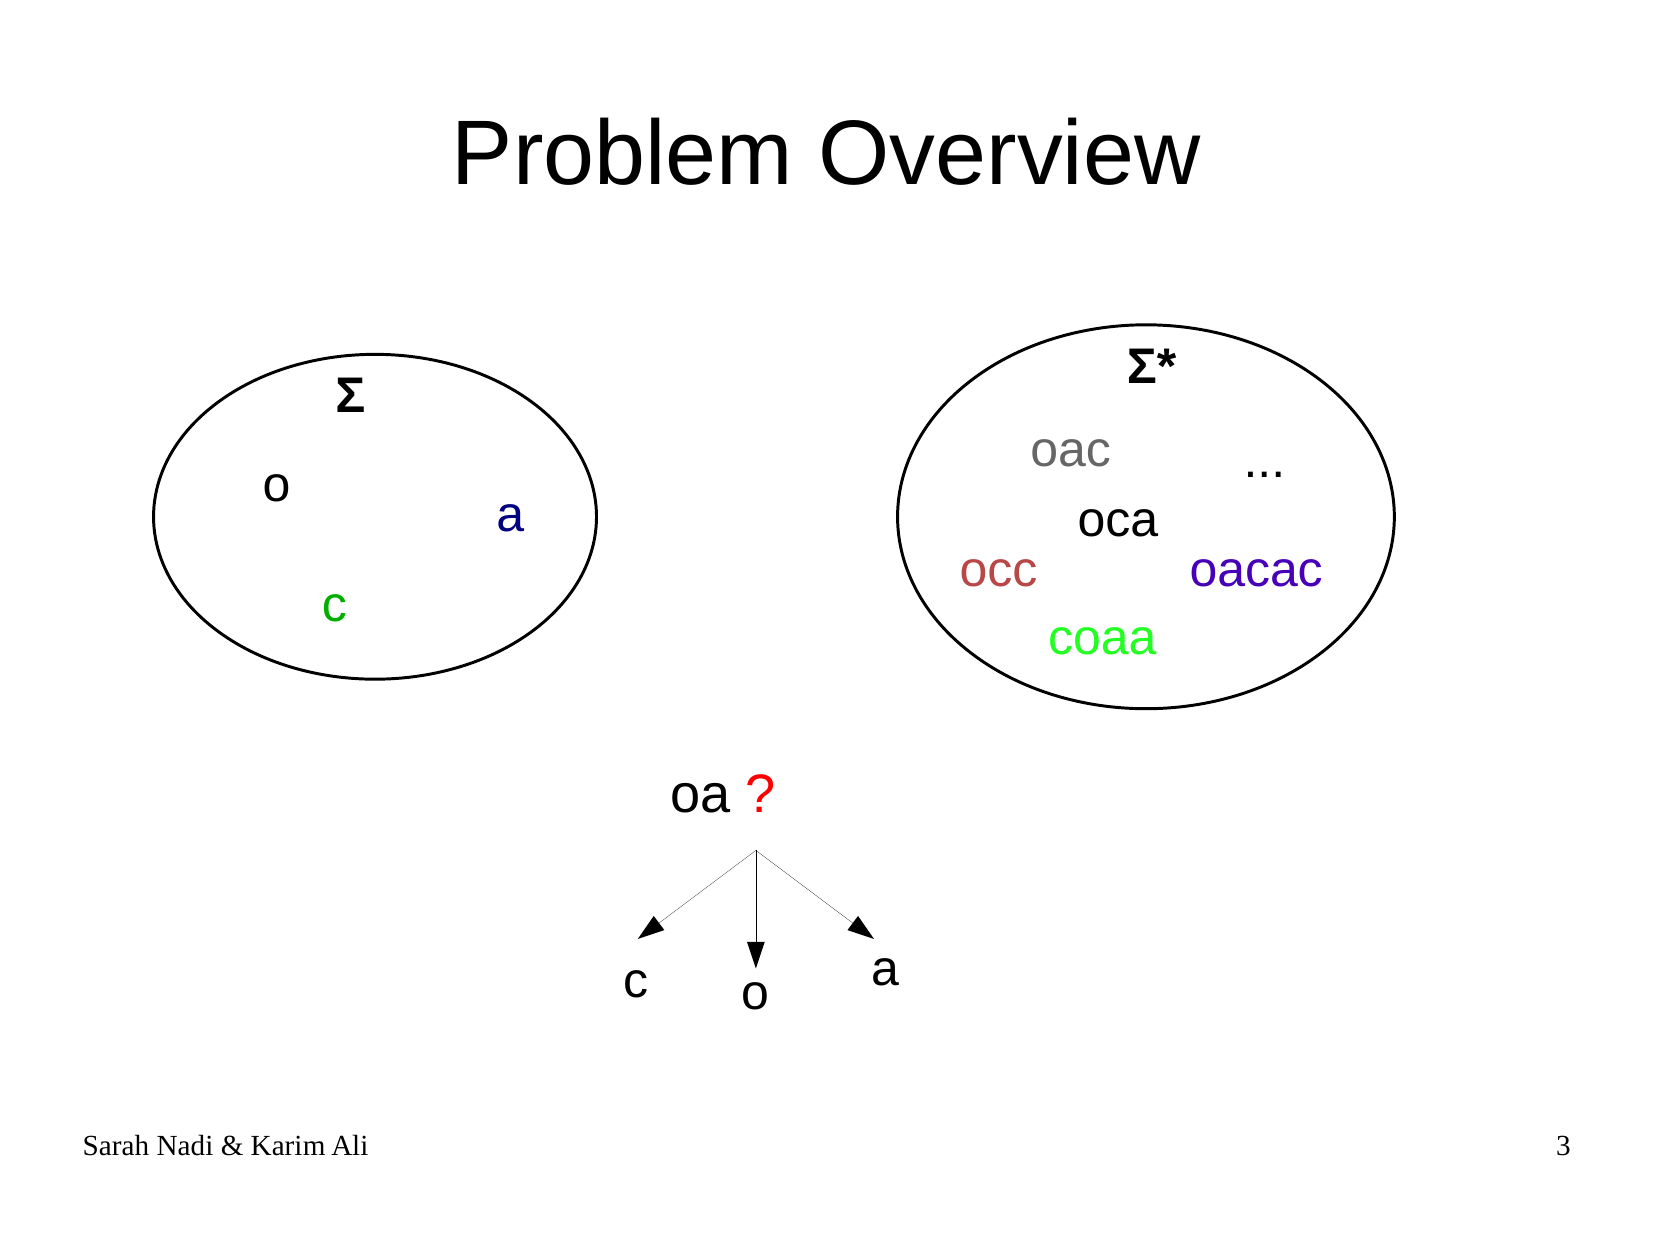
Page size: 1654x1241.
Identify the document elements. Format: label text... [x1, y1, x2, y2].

title Problem Overview [82, 56, 1571, 250]
text_box oac [1015, 413, 1112, 484]
text_box Σ [320, 360, 374, 601]
text_box o [248, 448, 306, 520]
text_box Σ* [1112, 330, 1193, 562]
text_box oca [1062, 484, 1182, 555]
text_box c [307, 569, 455, 640]
text_box coaa [1033, 602, 1182, 673]
text_box a [856, 933, 914, 1004]
text_box c [608, 944, 657, 1016]
text_box o [726, 956, 784, 1028]
text_box ... [1228, 425, 1301, 496]
text_box oa ? [655, 755, 804, 832]
text_box occ [944, 533, 1152, 605]
text_box oacac [1174, 533, 1338, 605]
text_box a [481, 478, 540, 549]
